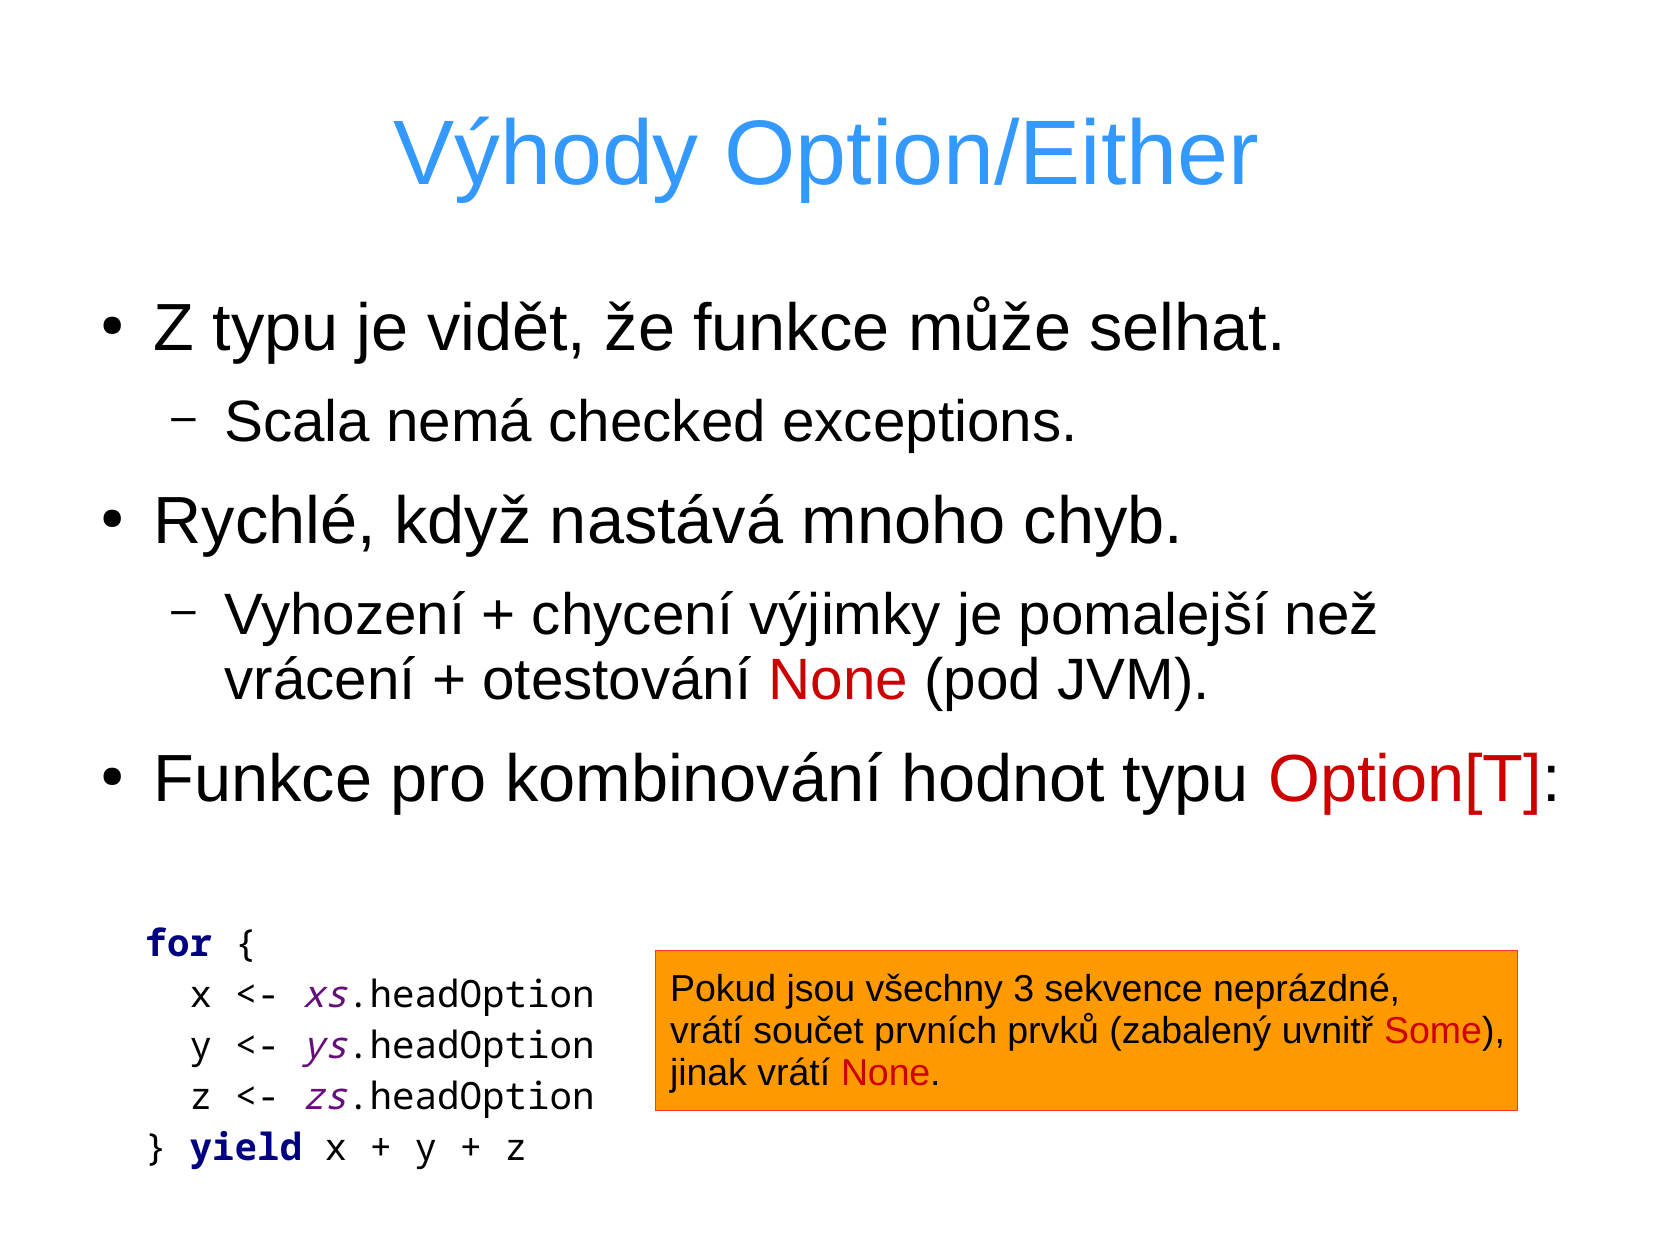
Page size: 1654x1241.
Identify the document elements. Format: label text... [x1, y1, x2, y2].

text_box Pokud jsou všechny 3 sekvence neprázdné, vrátí součet prvních prvků (zabalený uvnitř Some), jinak vrátí None. [655, 950, 1518, 1111]
text_box for { x <- xs.headOption y <- ys.headOption z <- zs.headOption } yield x + y + z [129, 909, 827, 1145]
title Výhody Option/Either [82, 49, 1571, 257]
list Z typu je vidět, že funkce může selhat. Scala nemá checked exceptions. Rychlé, když nastává mnoho chyb. Vyhození + chycení výjimky je pomalejší než vrácení + otestování None (pod JVM). Funkce pro kombinování hodnot typu Option[T]: [82, 290, 1571, 1010]
